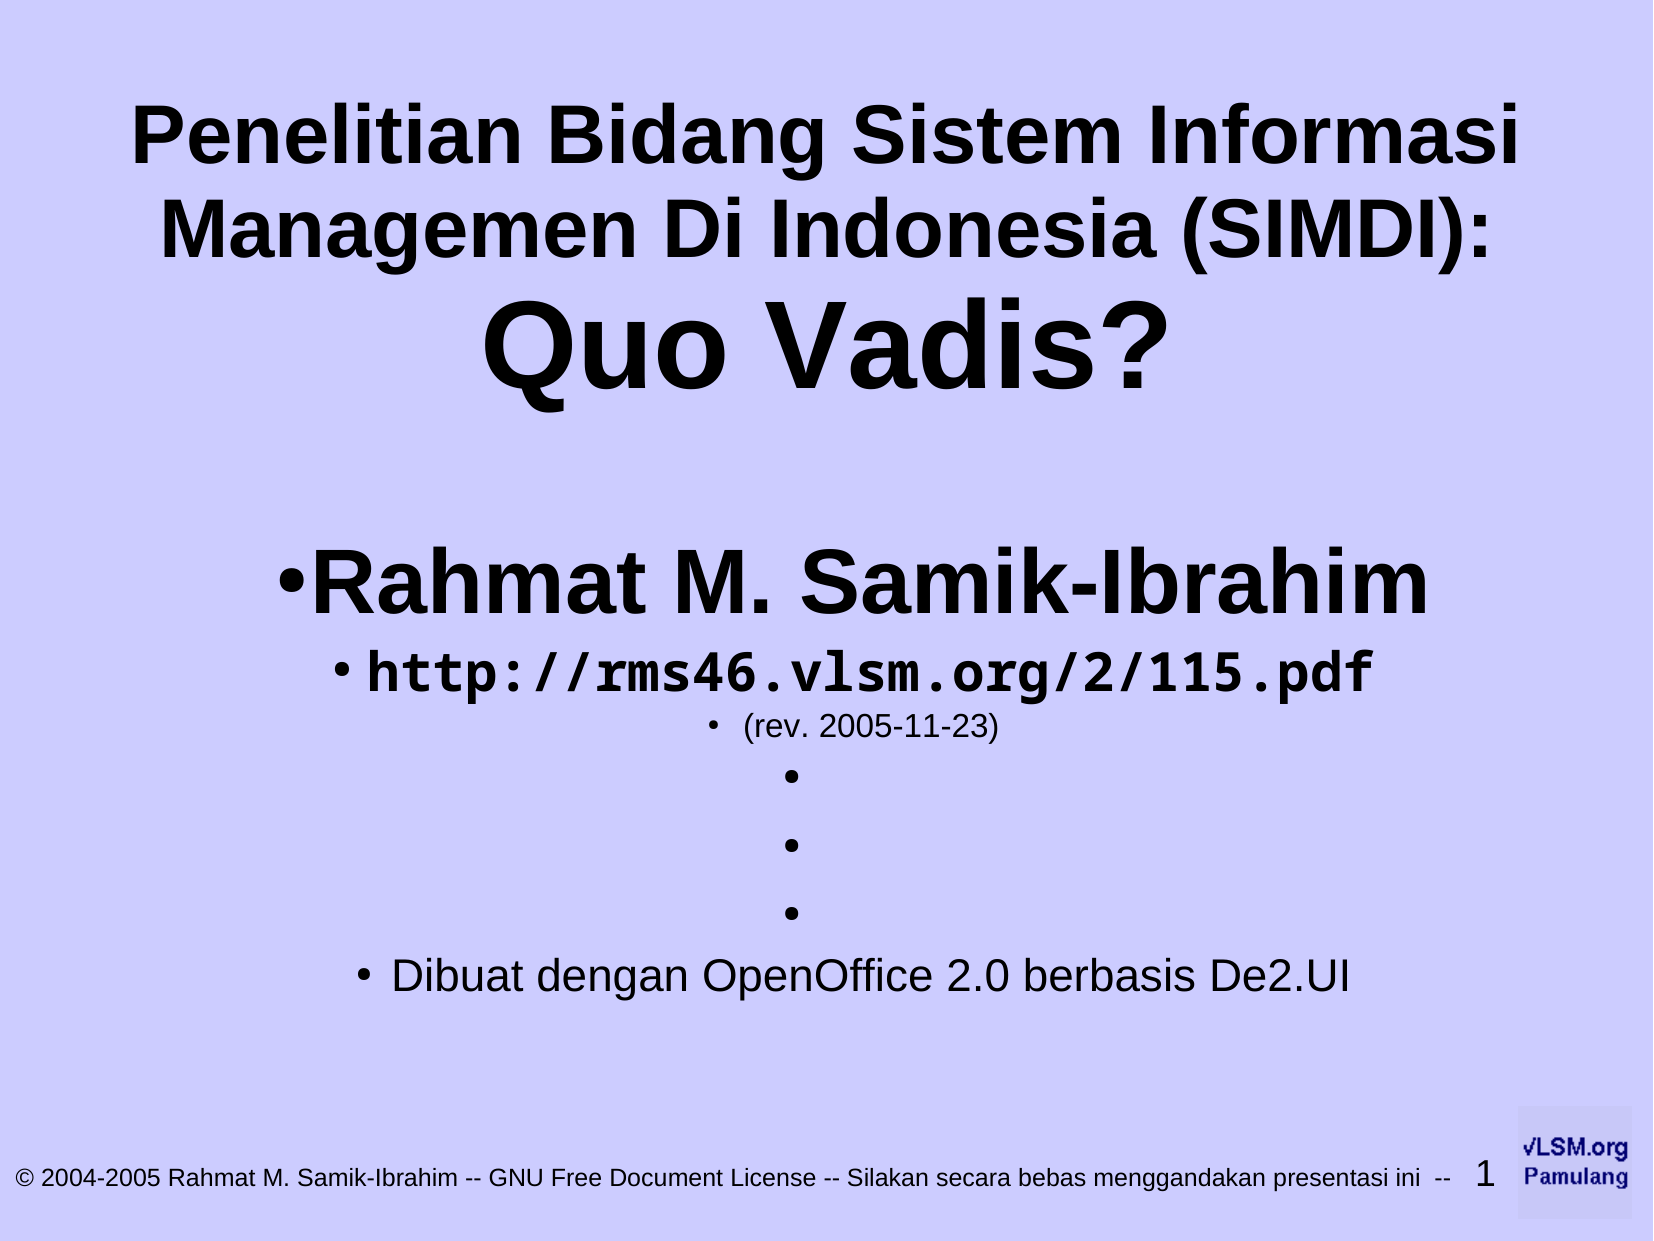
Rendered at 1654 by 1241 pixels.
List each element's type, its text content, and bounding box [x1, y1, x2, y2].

picture [1518, 1106, 1632, 1219]
title Penelitian Bidang Sistem Informasi Managemen Di Indonesia (SIMDI): Quo Vadis? [121, 79, 1533, 424]
subtitle Rahmat M. Samik-Ibrahim http://rms46.vlsm.org/2/115.pdf (rev. 2005-11-23) Dibuat dengan OpenOffice 2.0 berbasis De2.UI [81, 490, 1556, 1042]
